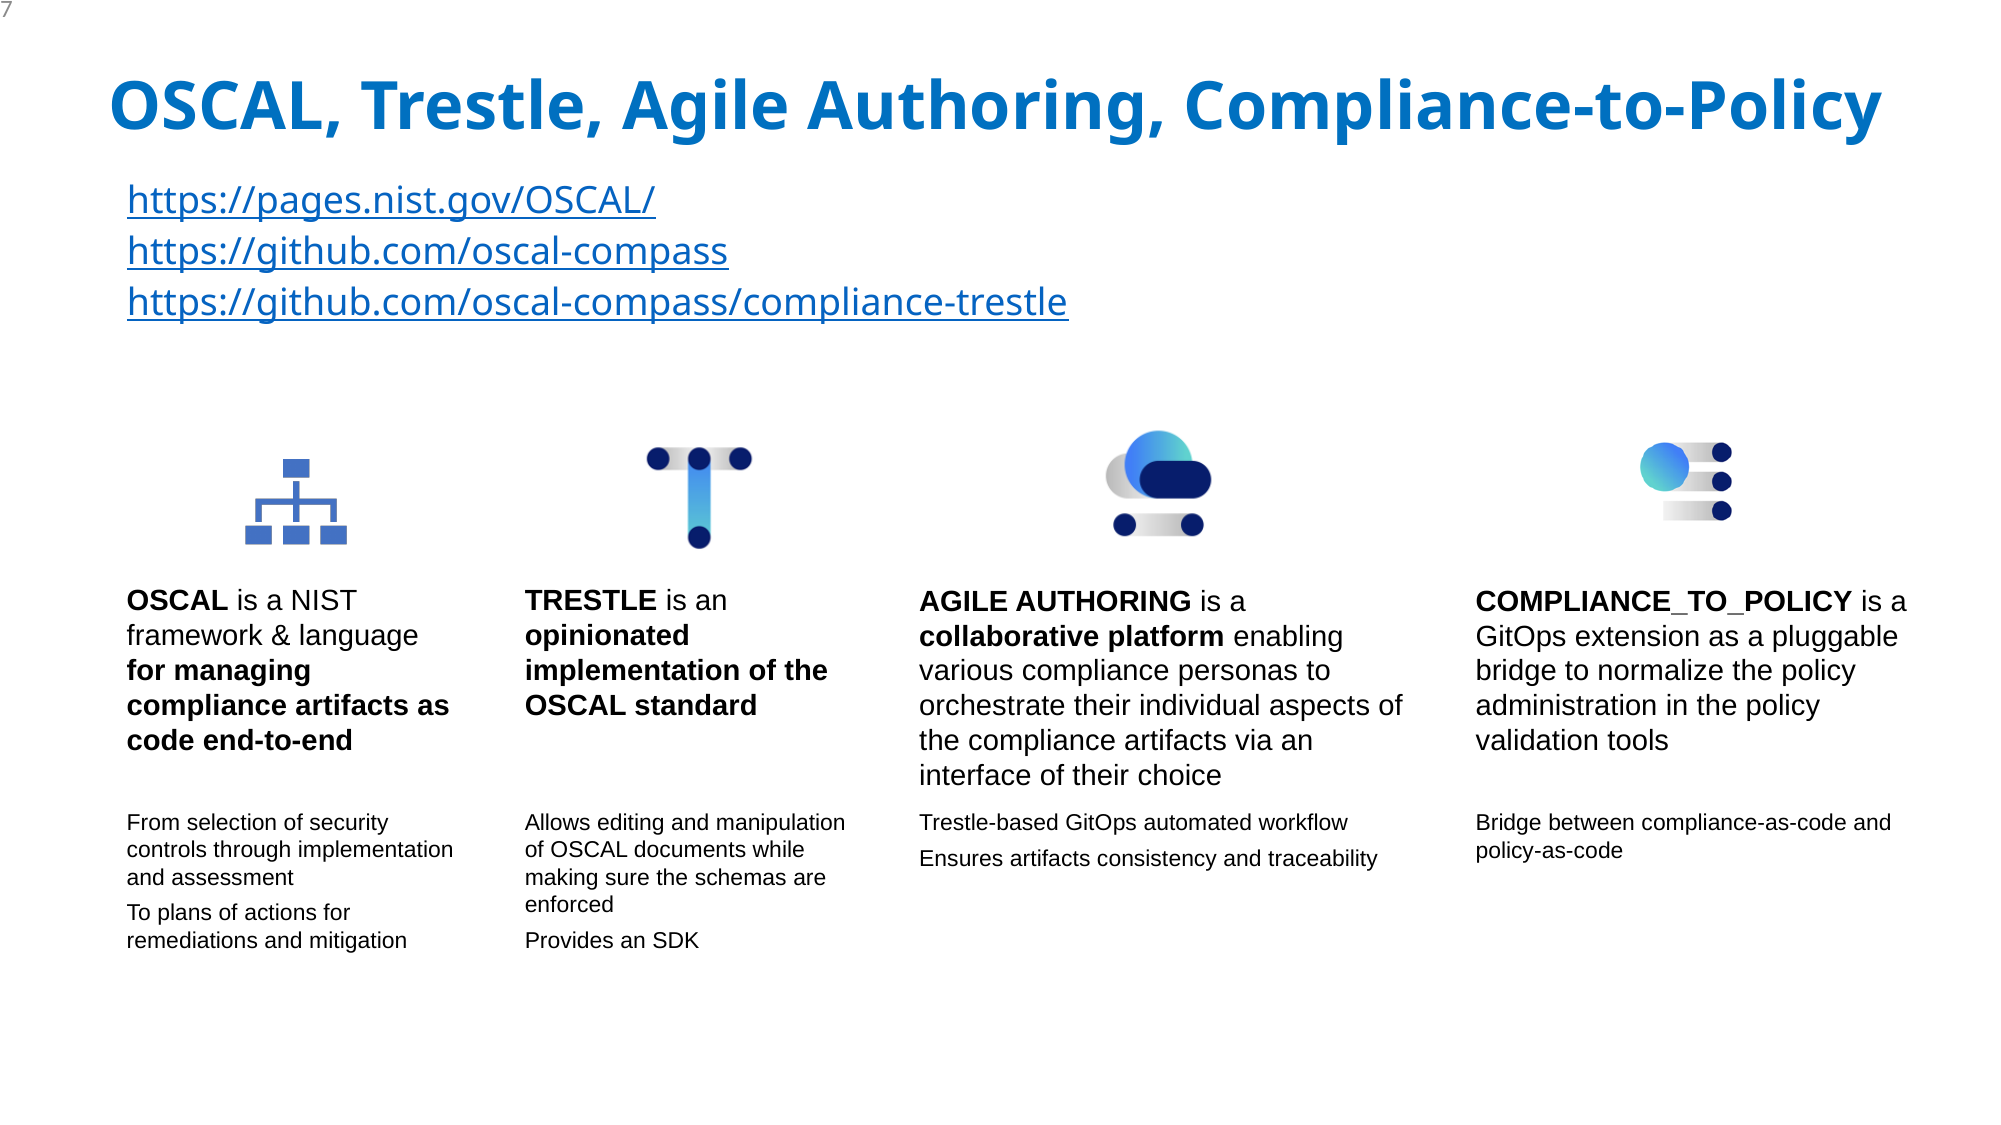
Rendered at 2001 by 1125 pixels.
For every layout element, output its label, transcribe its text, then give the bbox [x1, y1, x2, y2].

text_box From selection of security controls through implementation and assessment To plans of actions for remediations and mitigation [126, 807, 466, 945]
text_box COMPLIANCE_TO_POLICY is a GitOps extension as a pluggable bridge to normalize the policy administration in the policy validation tools [1475, 581, 1908, 785]
text_box Bridge between compliance-as-code and policy-as-code [1475, 807, 1908, 945]
picture [629, 418, 767, 576]
text_box [236, 442, 356, 561]
text_box TRESTLE is an opinionated implementation of the OSCAL standard [524, 581, 864, 785]
picture [1088, 418, 1226, 576]
text_box AGILE AUTHORING is a collaborative platform enabling various compliance personas to orchestrate their individual aspects of the compliance artifacts via an interface of their choice [919, 581, 1413, 785]
text_box Allows editing and manipulation of OSCAL documents while making sure the schemas are enforced Provides an SDK [524, 807, 864, 945]
title OSCAL, Trestle, Agile Authoring, Compliance-to-Policy [108, 44, 1893, 166]
text_box https://pages.nist.gov/OSCAL/ https://github.com/oscal-compass https://github.com/oscal-compass/compliance-trestle [112, 168, 1350, 337]
text_box [1624, 418, 1744, 538]
text_box Trestle-based GitOps automated workflow Ensures artifacts consistency and traceability [919, 807, 1413, 945]
text_box OSCAL is a NIST framework & language for managing compliance artifacts as code end-to-end [126, 581, 466, 785]
